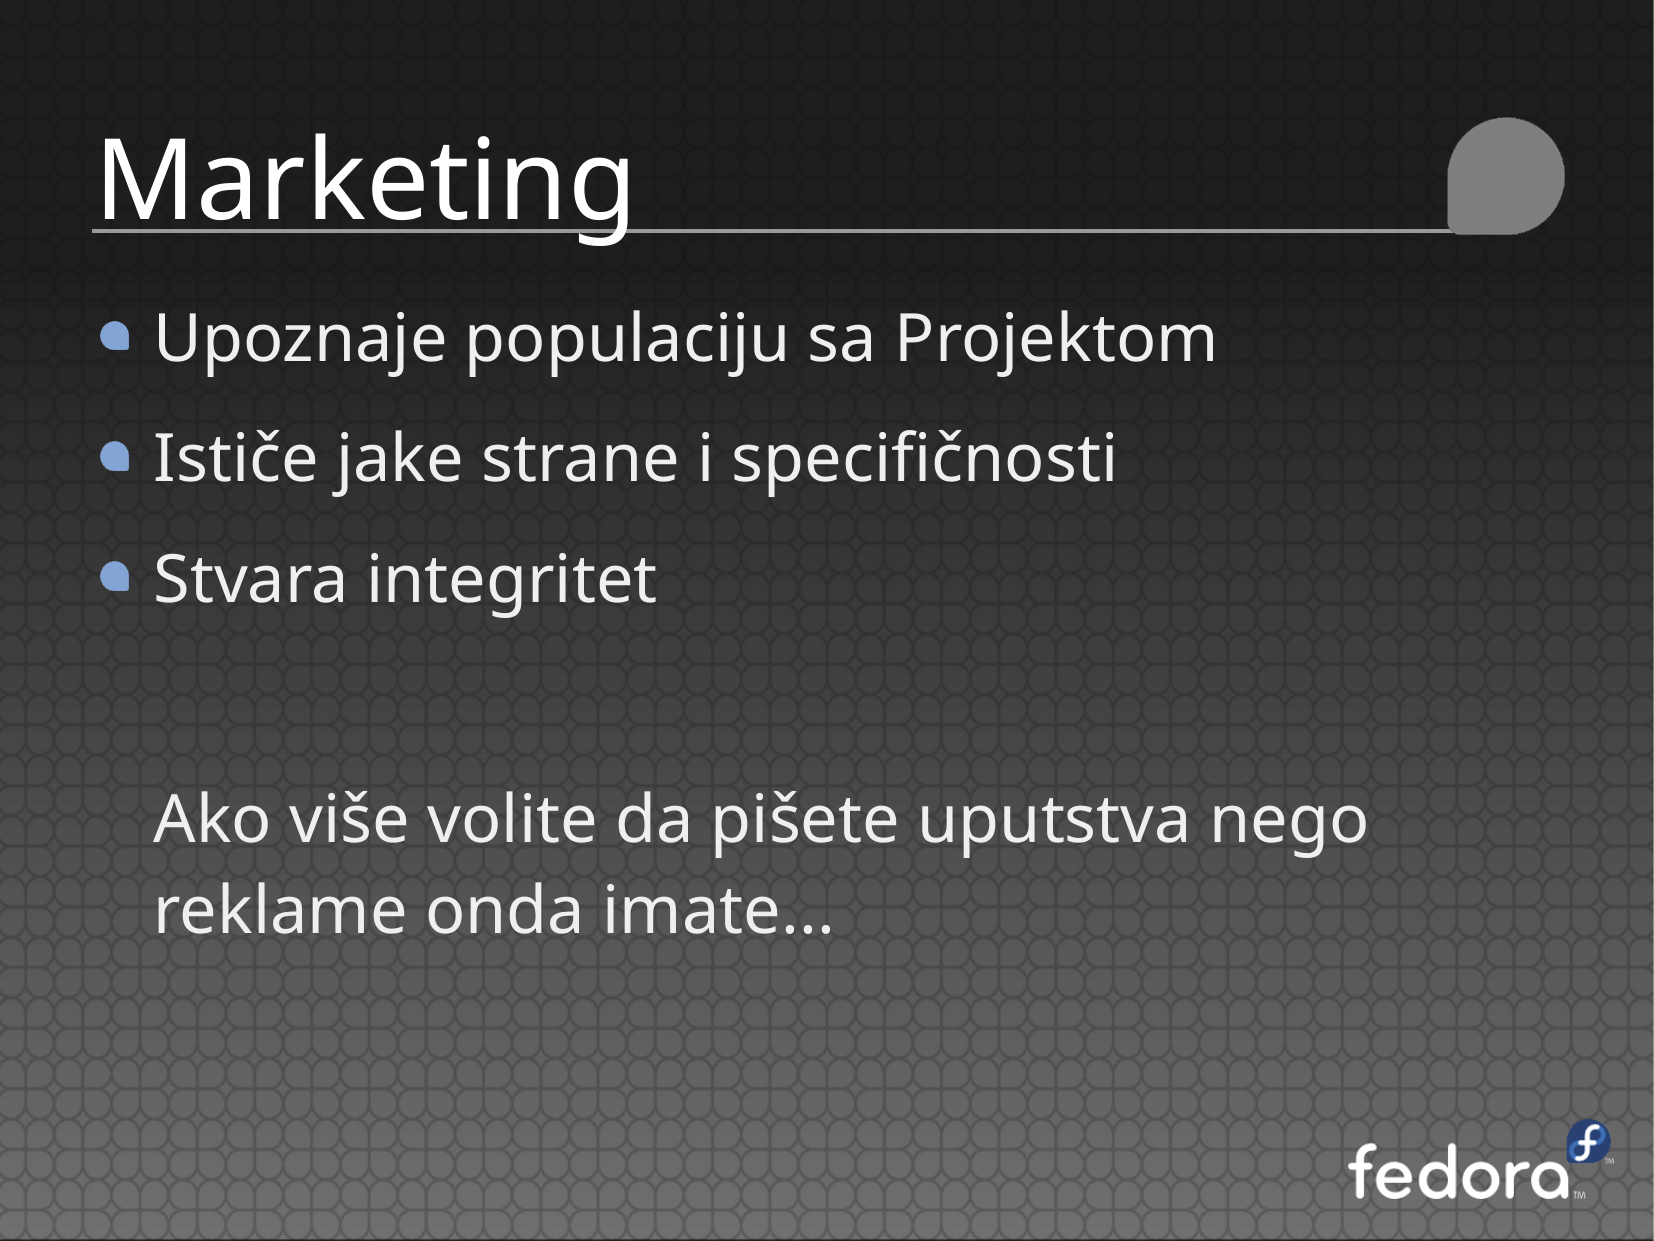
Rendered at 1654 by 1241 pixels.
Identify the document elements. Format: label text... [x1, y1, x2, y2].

title Marketing [94, 100, 1426, 251]
list Upoznaje populaciju sa Projektom Ističe jake strane i specifičnosti Stvara integritet Ako više volite da pišete uputstva nego reklame onda imate... [82, 290, 1571, 1094]
picture [0, 0, 1654, 1241]
